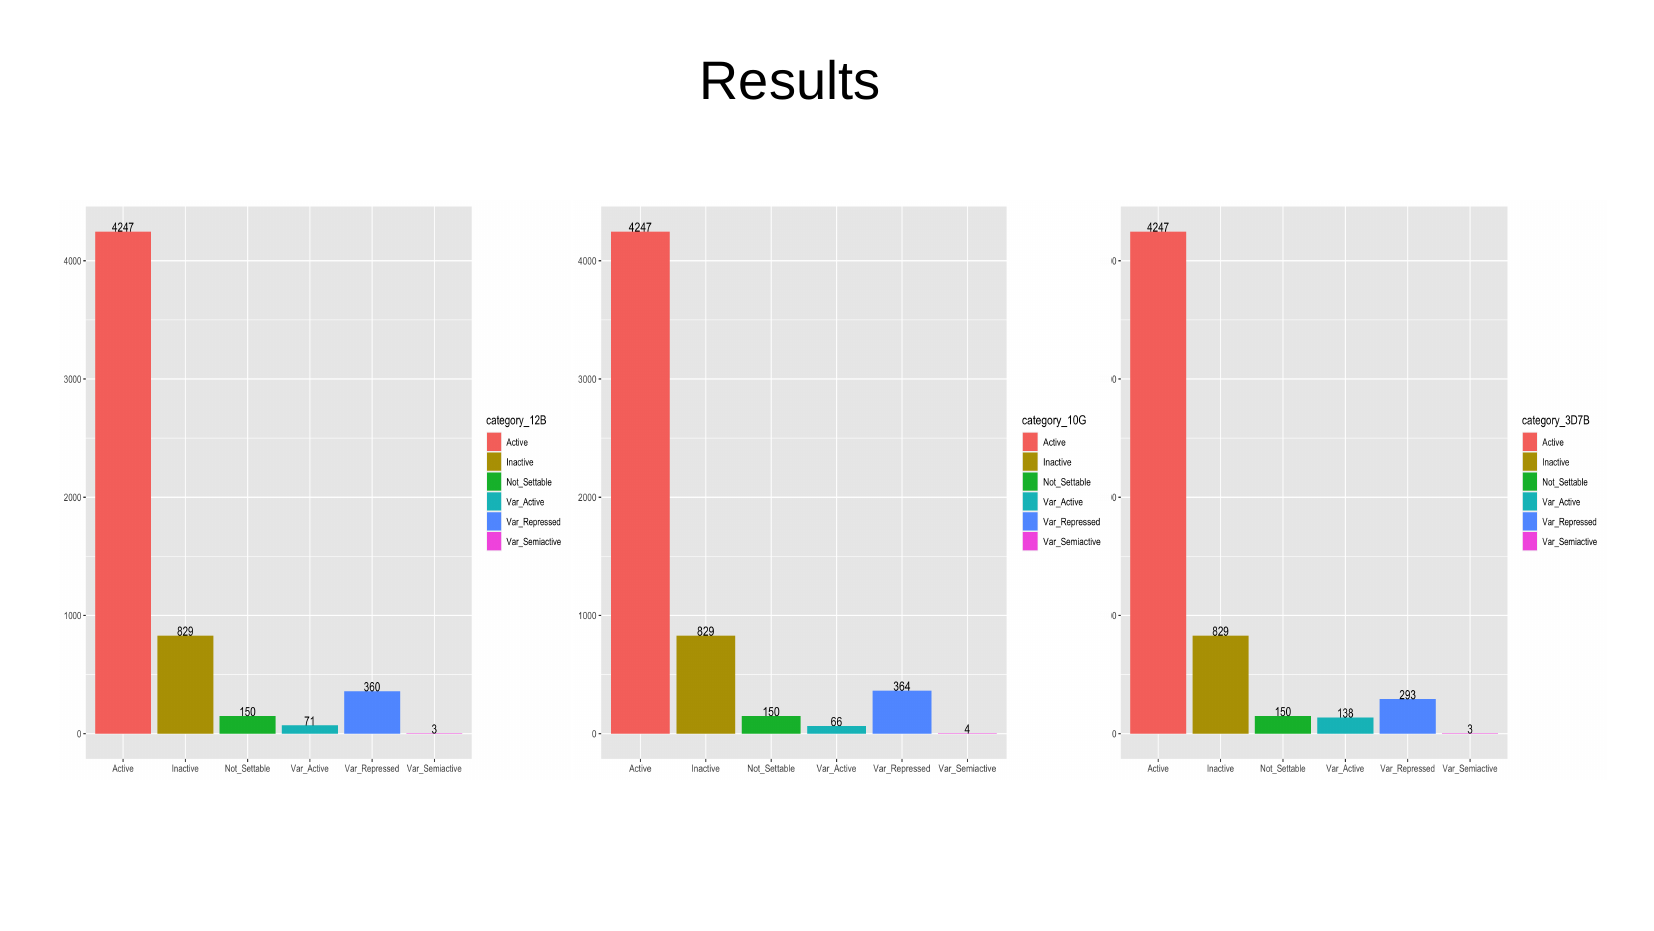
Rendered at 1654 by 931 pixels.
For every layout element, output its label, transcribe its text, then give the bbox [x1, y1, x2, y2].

picture [59, 200, 571, 780]
picture [573, 200, 1607, 780]
text_box Results [685, 42, 969, 119]
